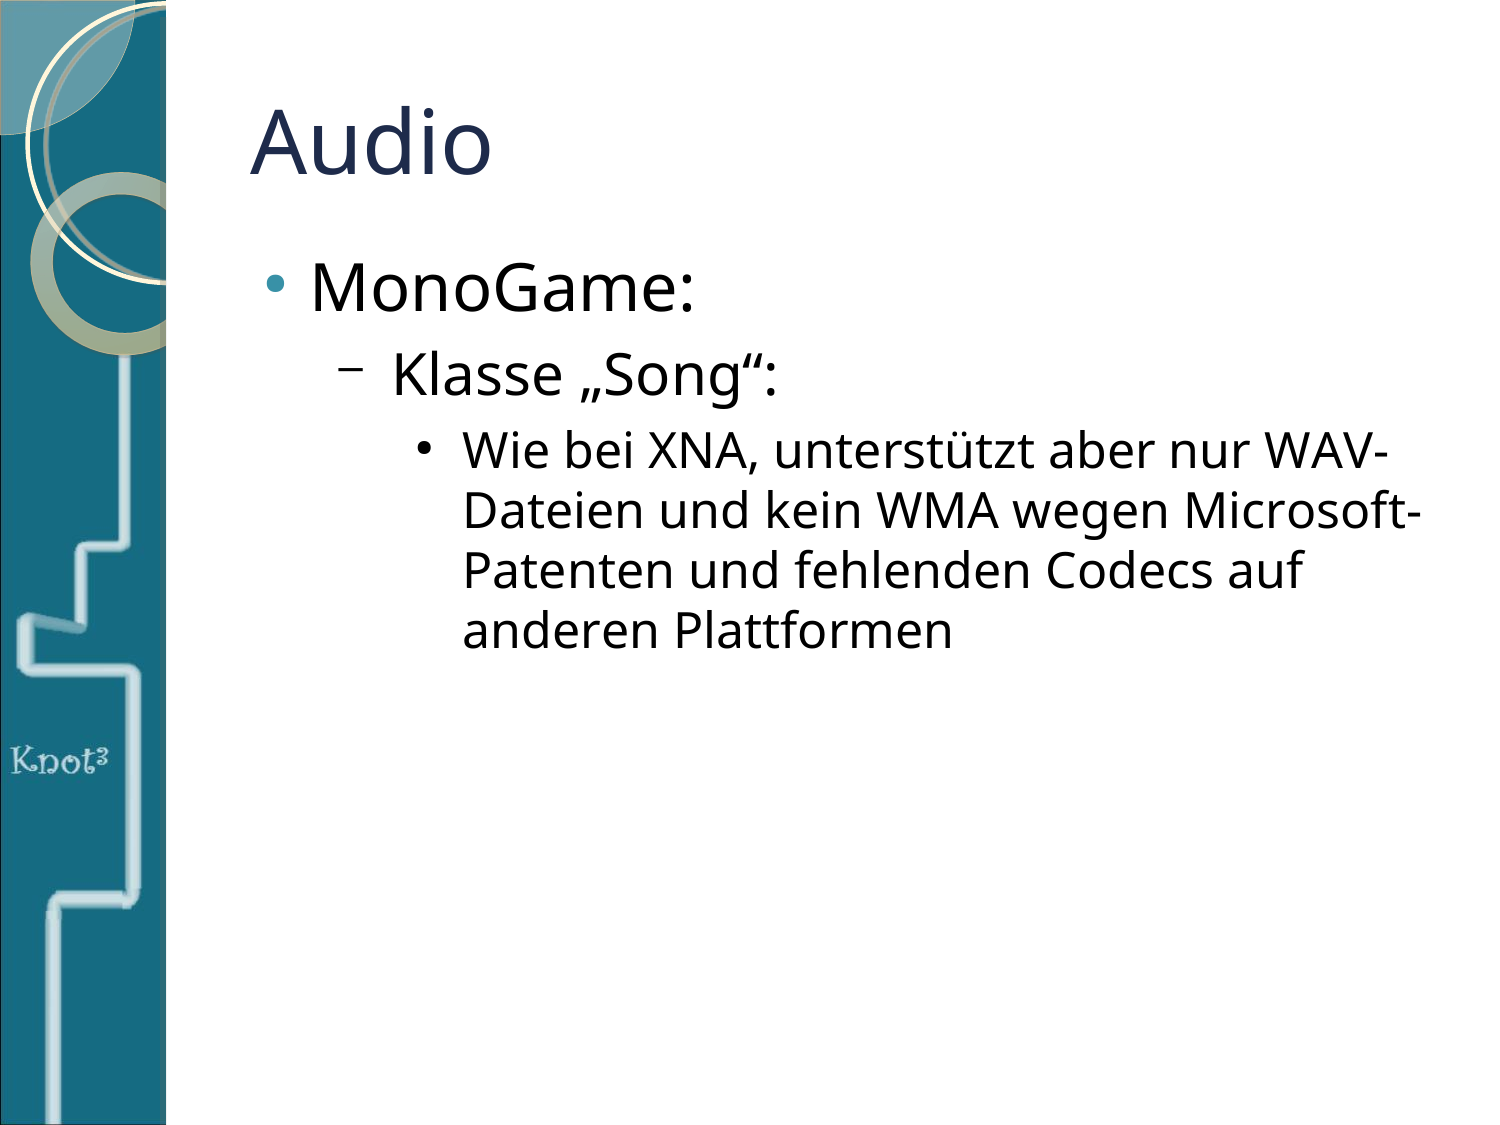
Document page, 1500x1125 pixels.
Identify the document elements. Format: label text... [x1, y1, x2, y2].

picture [136, 0, 166, 4]
list MonoGame: Klasse „Song“: Wie bei XNA, unterstützt aber nur WAV-Dateien und kein WMA wegen Microsoft-Patenten und fehlenden Codecs auf anderen Plattformen [235, 237, 1466, 906]
title Audio [235, 23, 1466, 237]
picture [0, 11, 166, 1125]
